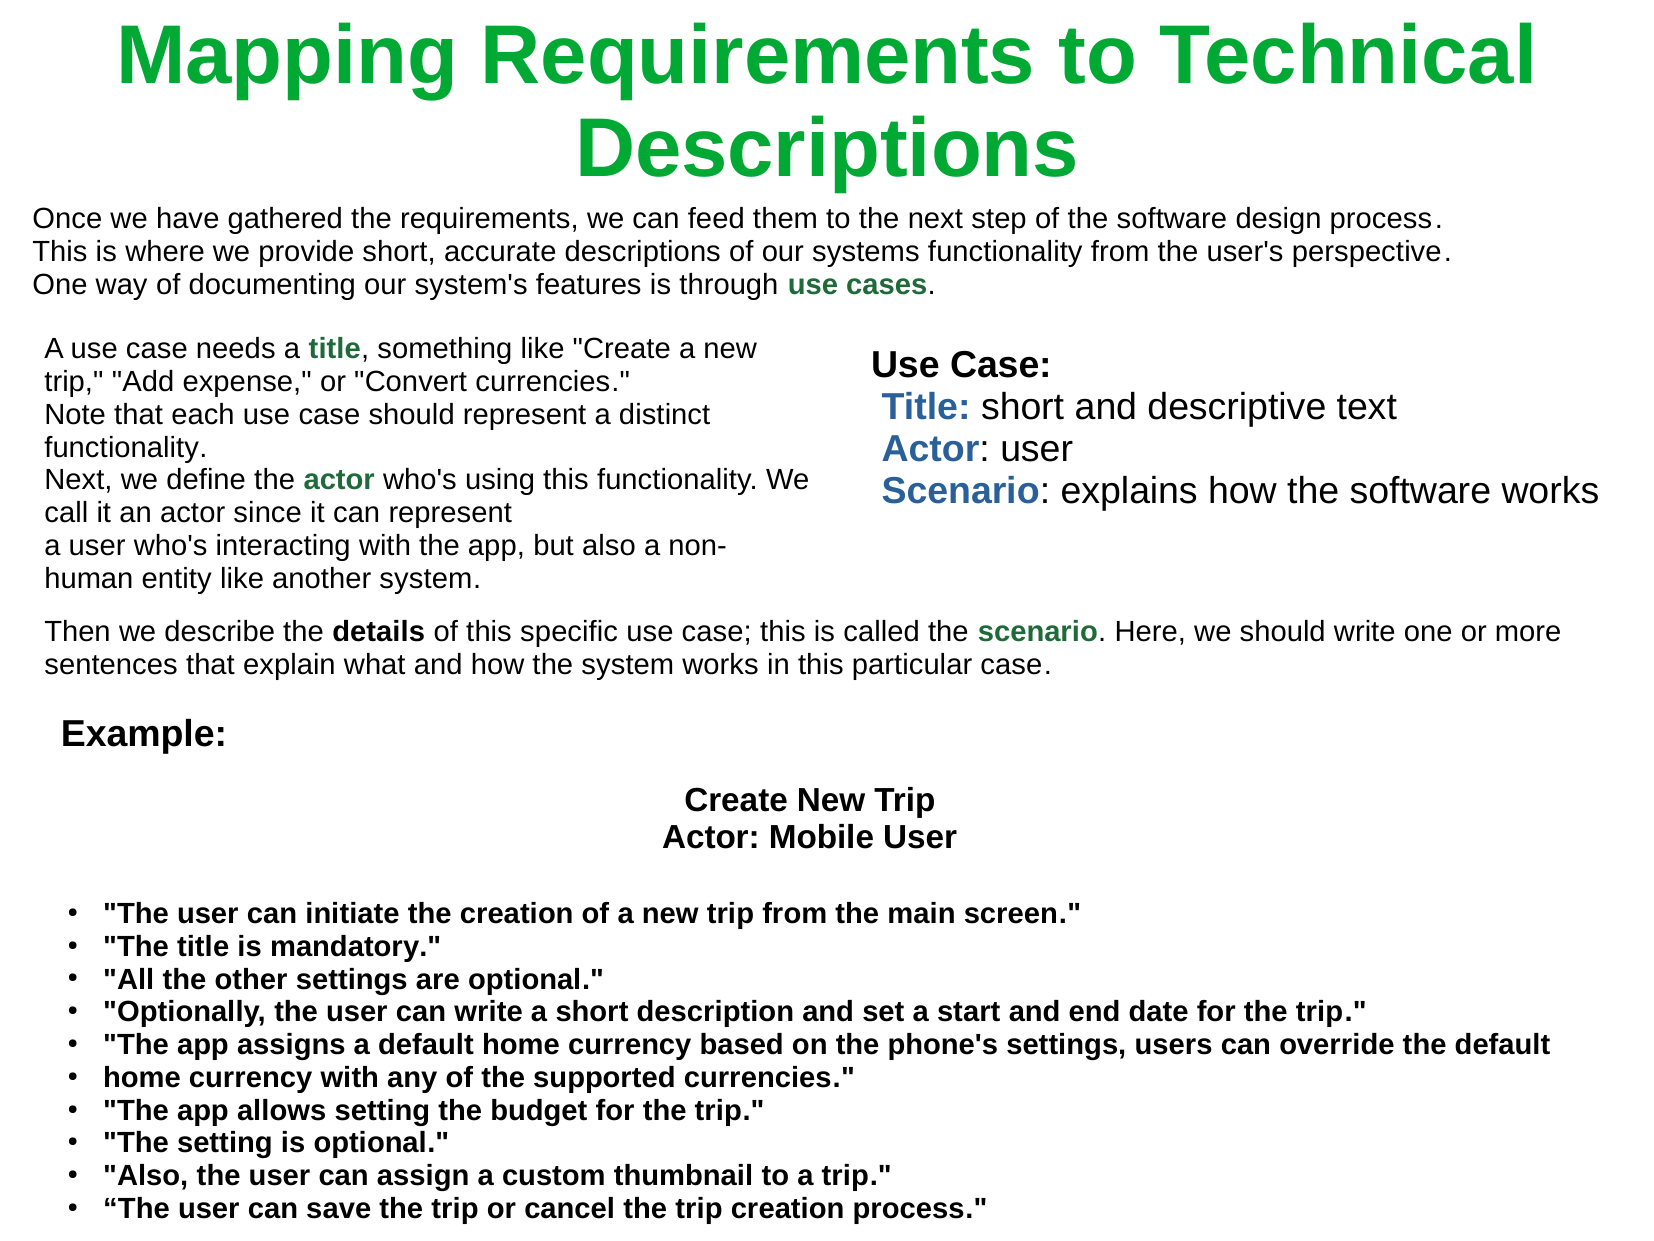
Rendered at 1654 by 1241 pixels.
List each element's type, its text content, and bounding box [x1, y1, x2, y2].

text_box Example: [46, 705, 243, 762]
title Mapping Requirements to Technical Descriptions [83, 8, 1572, 194]
text_box Once we have gathered the requirements, we can feed them to the next step of the software design process. This is where we provide short, accurate descriptions of our systems functionality from the user's perspective. One way of documenting our system's features is through use cases. [17, 194, 1642, 309]
text_box Use Case: Title: short and descriptive text Actor: user Scenario: explains how the software works [856, 336, 1625, 562]
text_box Create New Trip Actor: Mobile User "The user can initiate the creation of a new trip from the main screen." "The title is mandatory." "All the other settings are optional." "Optionally, the user can write a short description and set a start and end date for the trip." "The app assigns a default home currency based on the phone's settings, users can override the default home currency with any of the supported currencies." "The app allows setting the budget for the trip." "The setting is optional." "Also, the user can assign a custom thumbnail to a trip." “The user can save the trip or cancel the trip creation process." [53, 773, 1567, 1232]
text_box A use case needs a title, something like "Create a new trip," "Add expense," or "Convert currencies." Note that each use case should represent a distinct functionality. Next, we define the actor who's using this functionality. We call it an actor since it can represent a user who's interacting with the app, but also a non-human entity like another system. [29, 324, 827, 608]
text_box Then we describe the details of this specific use case; this is called the scenario. Here, we should write one or more sentences that explain what and how the system works in this particular case. [29, 608, 1625, 689]
